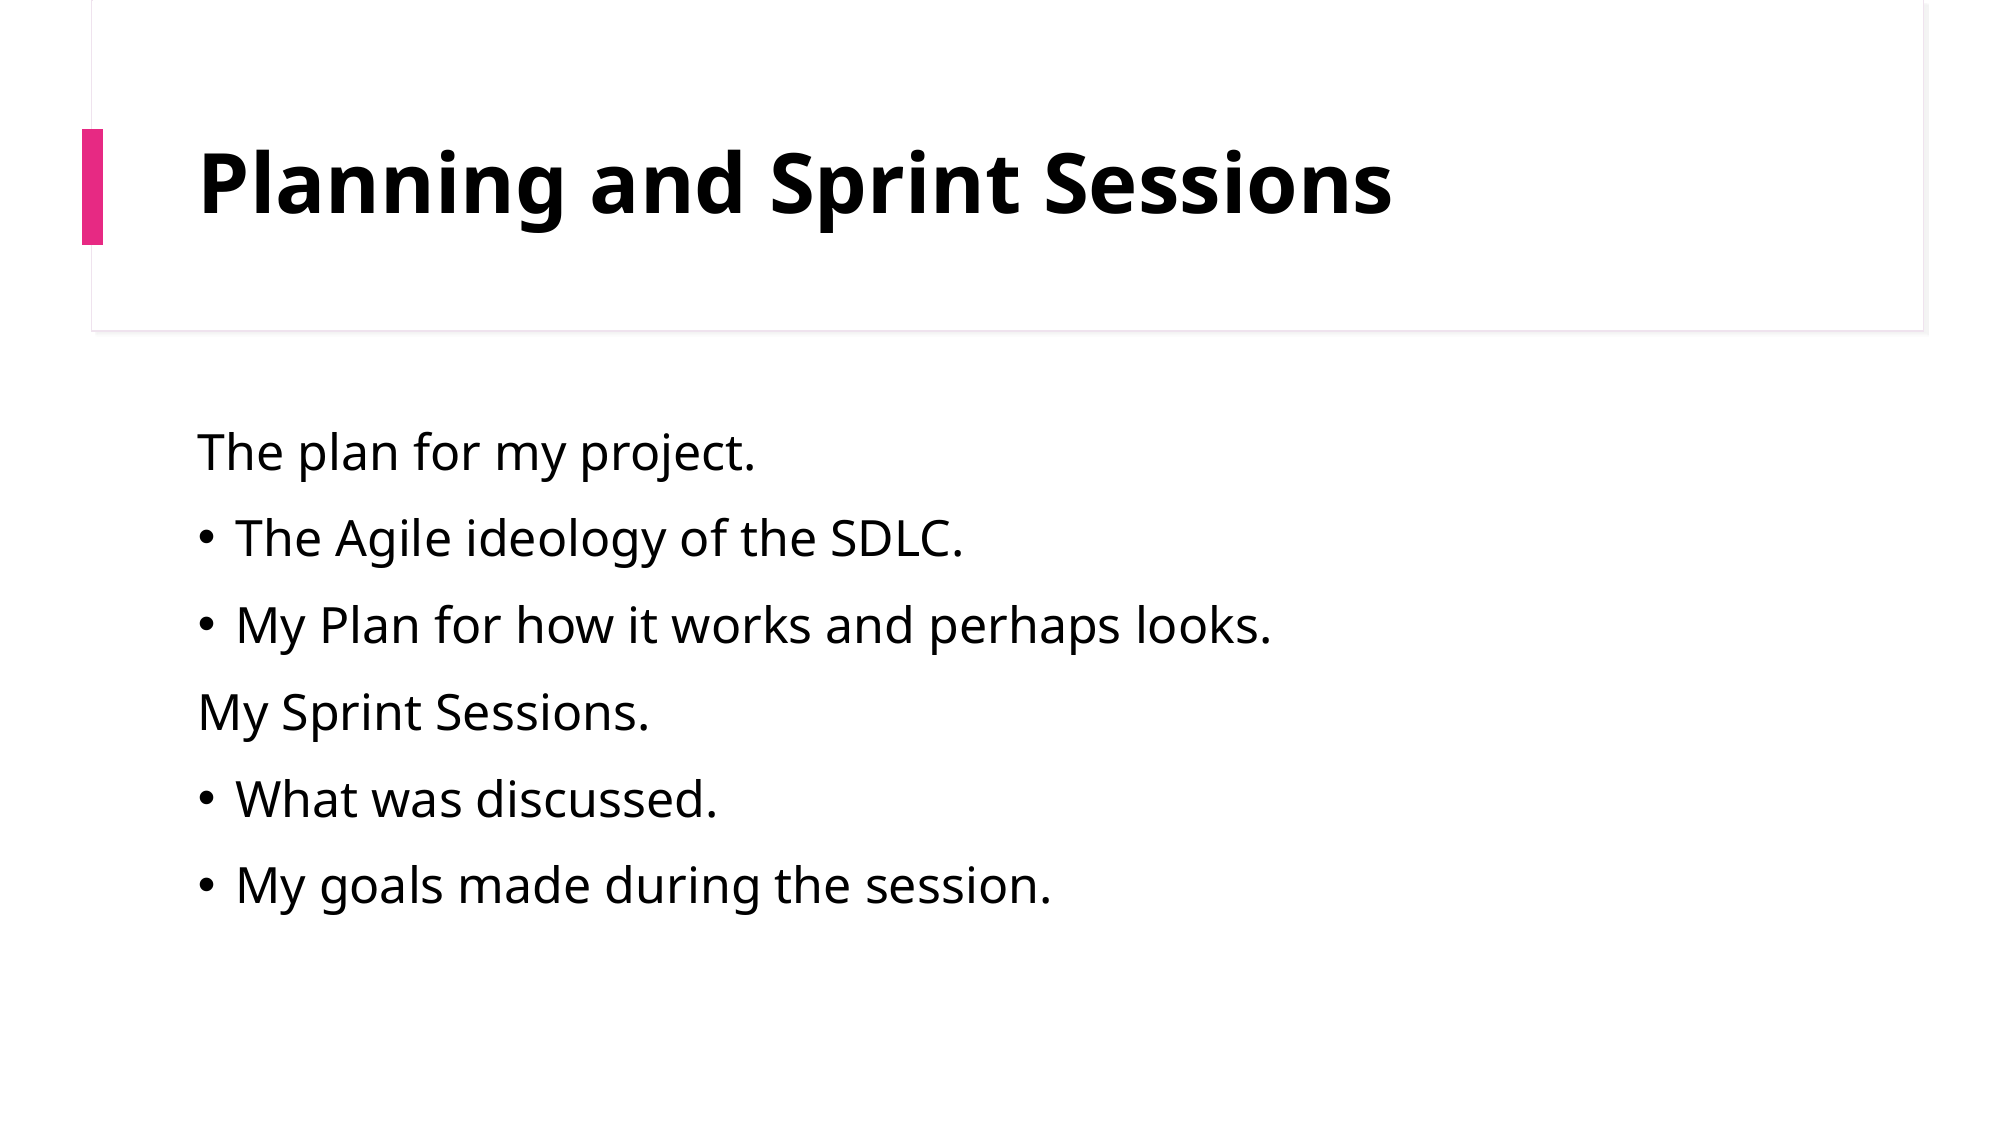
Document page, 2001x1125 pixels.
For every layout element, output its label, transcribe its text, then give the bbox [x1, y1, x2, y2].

title Planning and Sprint Sessions [183, 90, 1852, 284]
list The plan for my project. The Agile ideology of the SDLC. My Plan for how it works and perhaps looks. My Sprint Sessions. What was discussed. My goals made during the session. [183, 406, 1852, 1013]
